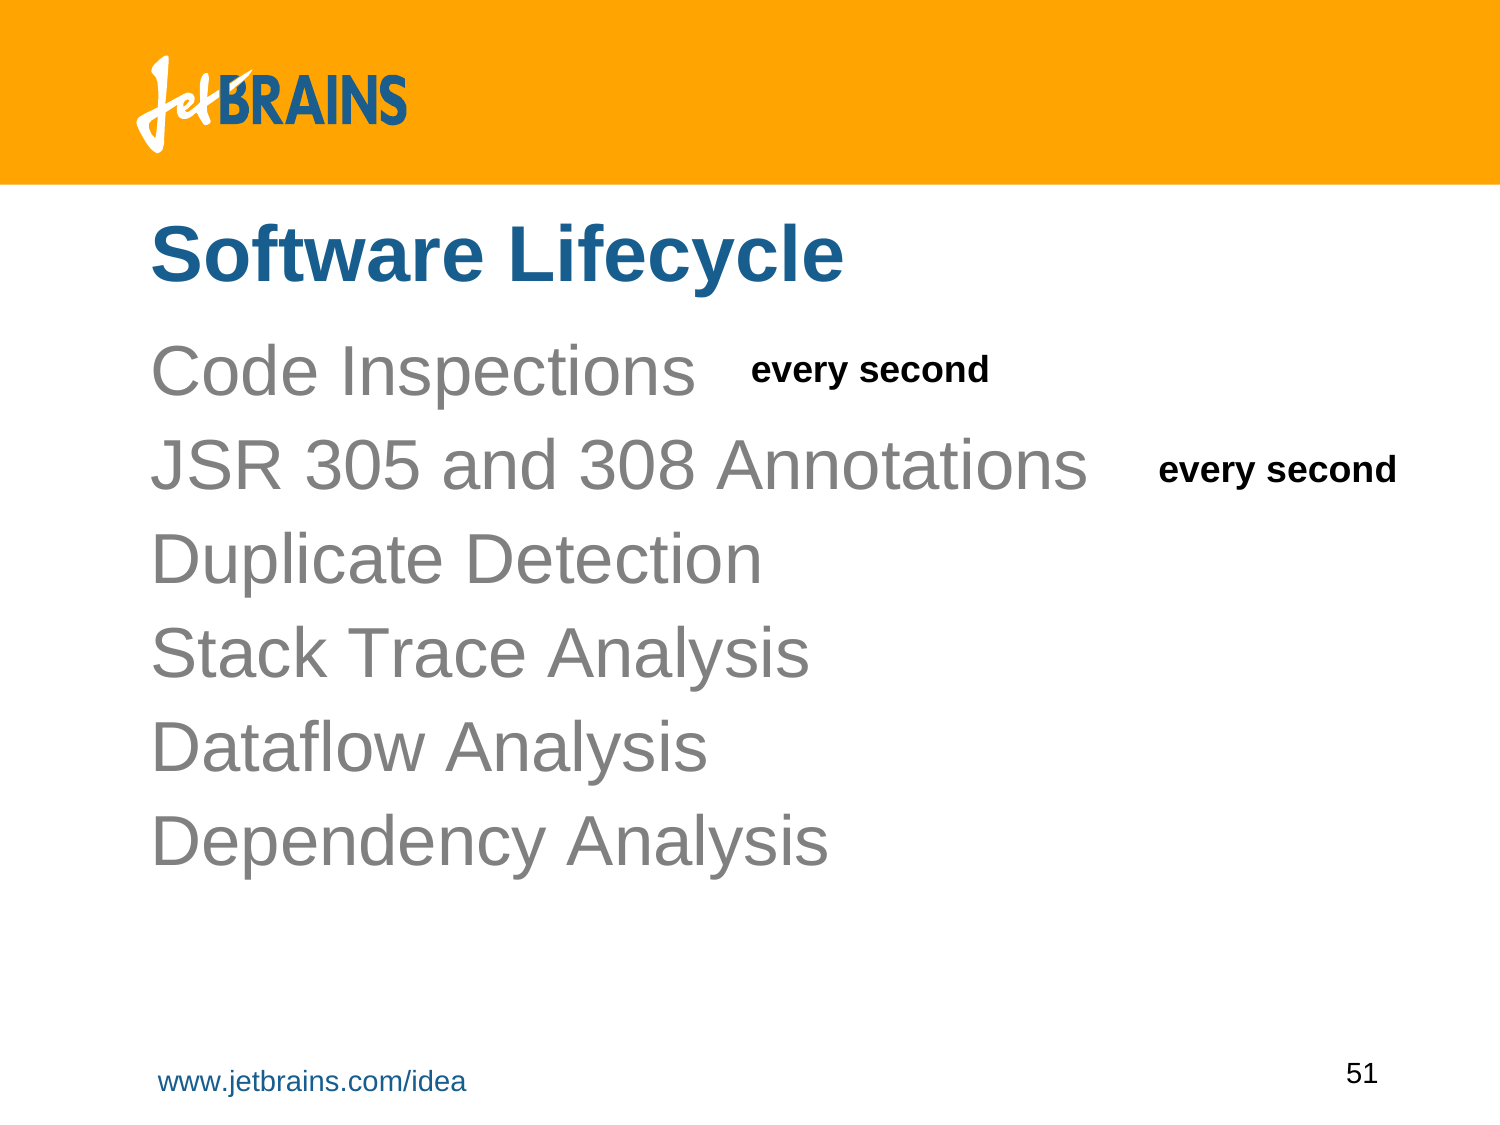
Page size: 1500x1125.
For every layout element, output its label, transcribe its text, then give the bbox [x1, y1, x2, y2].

title Software Lifecycle [135, 194, 1377, 305]
text_box every second [712, 337, 1029, 413]
text_box every second [1119, 437, 1436, 513]
list Code Inspections JSR 305 and 308 Annotations Duplicate Detection Stack Trace Analysis Dataflow Analysis Dependency Analysis [135, 326, 1388, 1051]
